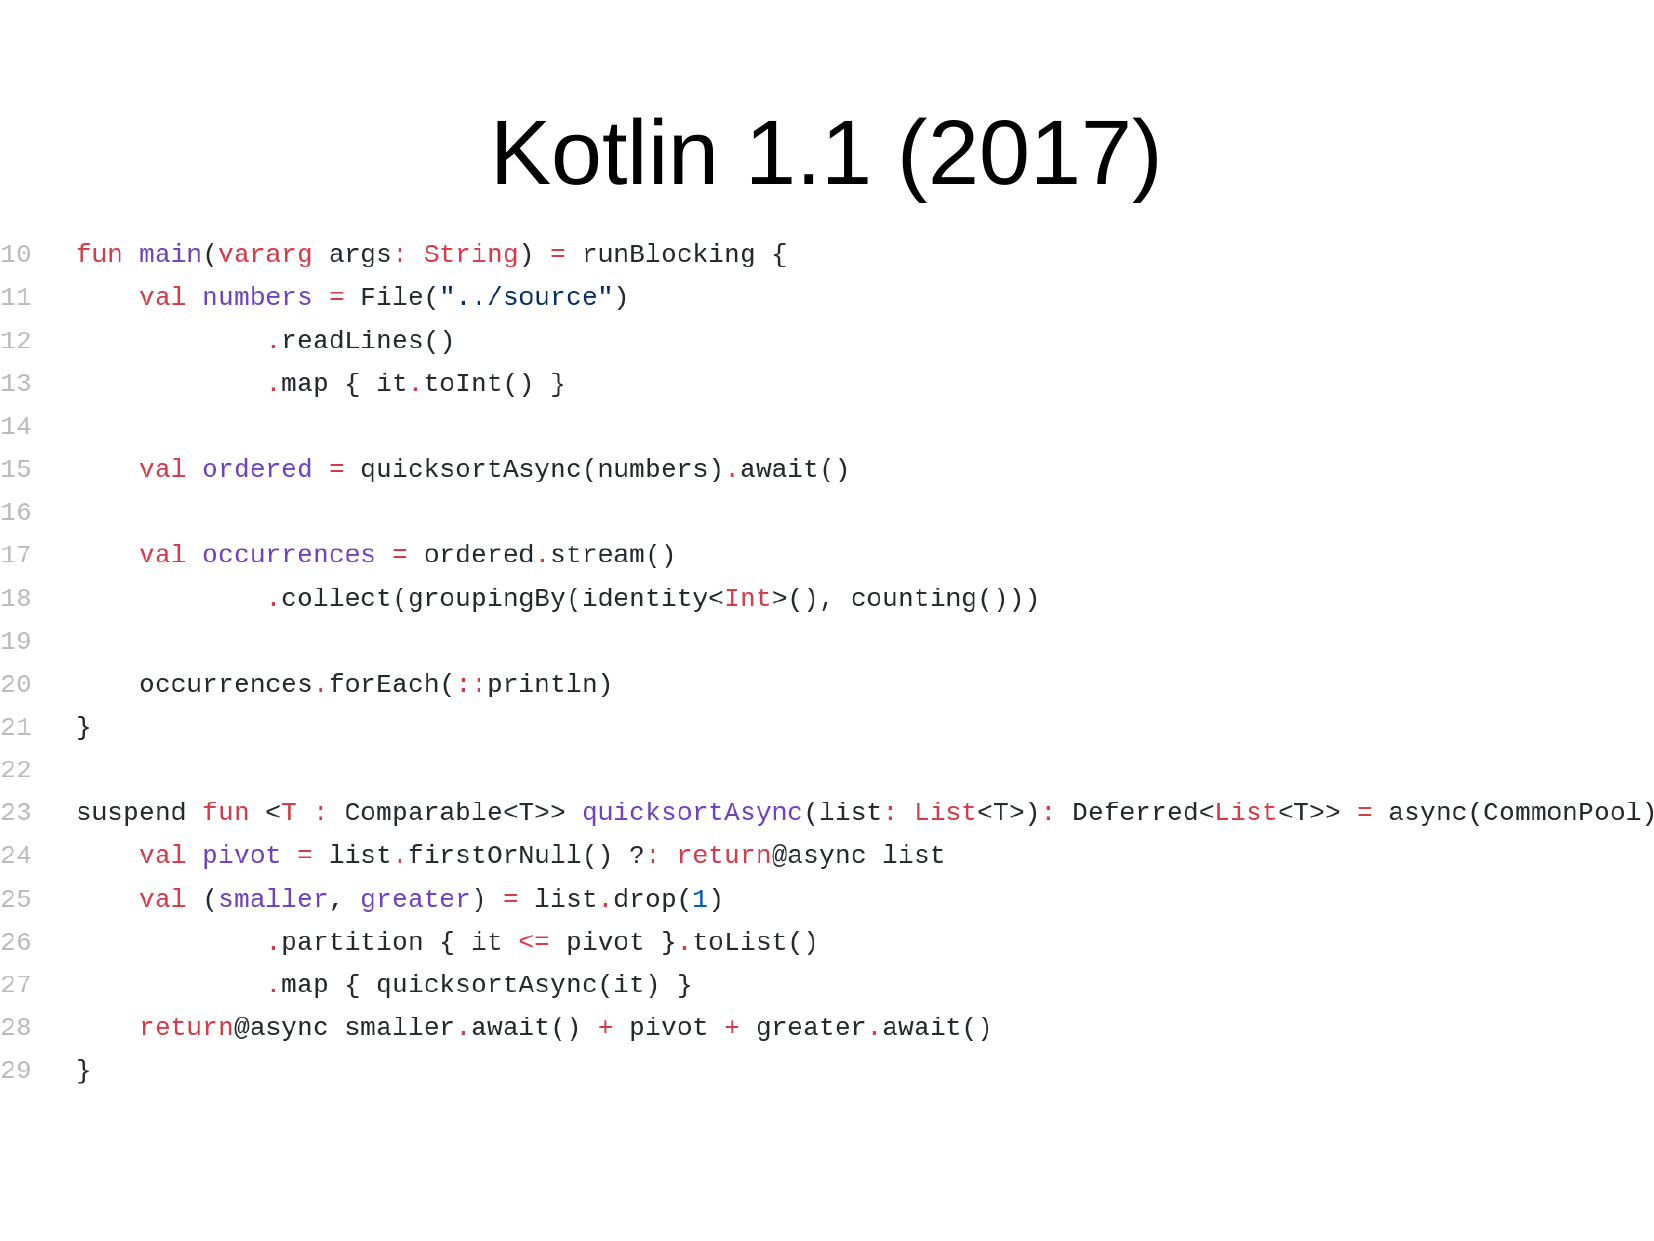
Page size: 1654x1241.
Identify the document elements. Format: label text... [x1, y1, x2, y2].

title Kotlin 1.1 (2017) [82, 49, 1571, 240]
picture [0, 240, 1654, 1084]
